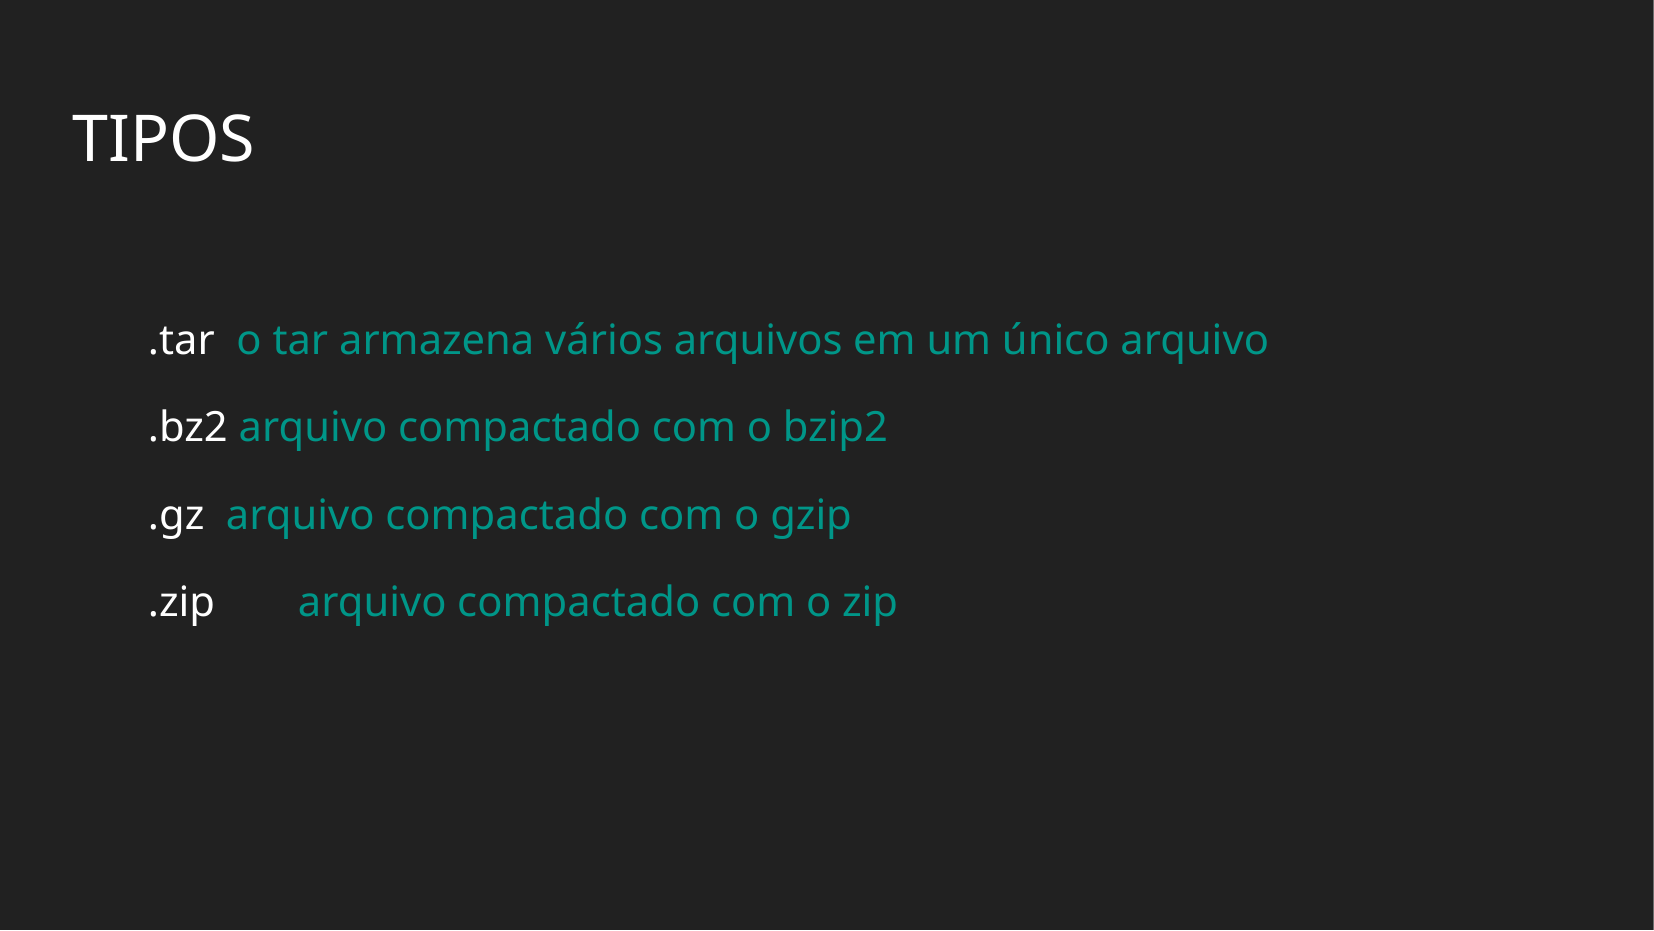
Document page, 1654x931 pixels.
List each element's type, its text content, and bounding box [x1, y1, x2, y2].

title TIPOS [56, 80, 1598, 185]
list .tar o tar armazena vários arquivos em um único arquivo .bz2 arquivo compactado com o bzip2 .gz arquivo compactado com o gzip .zip arquivo compactado com o zip [56, 208, 1598, 827]
